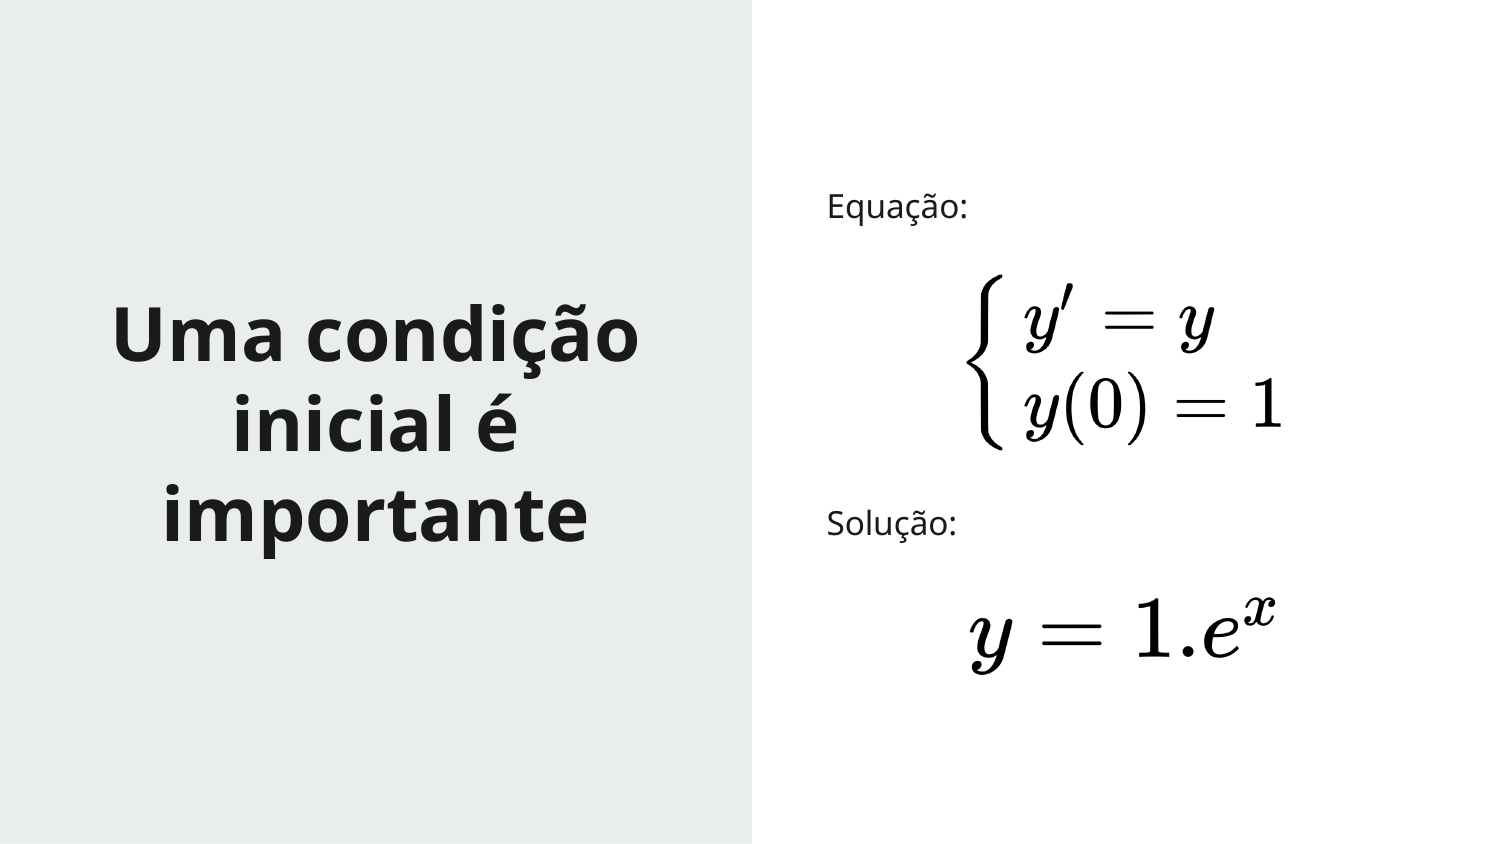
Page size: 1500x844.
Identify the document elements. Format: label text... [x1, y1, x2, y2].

picture [957, 269, 1298, 458]
picture [968, 589, 1287, 683]
title Uma condição inicial é importante [59, 91, 693, 753]
list Equação: Solução: [811, 91, 1445, 753]
